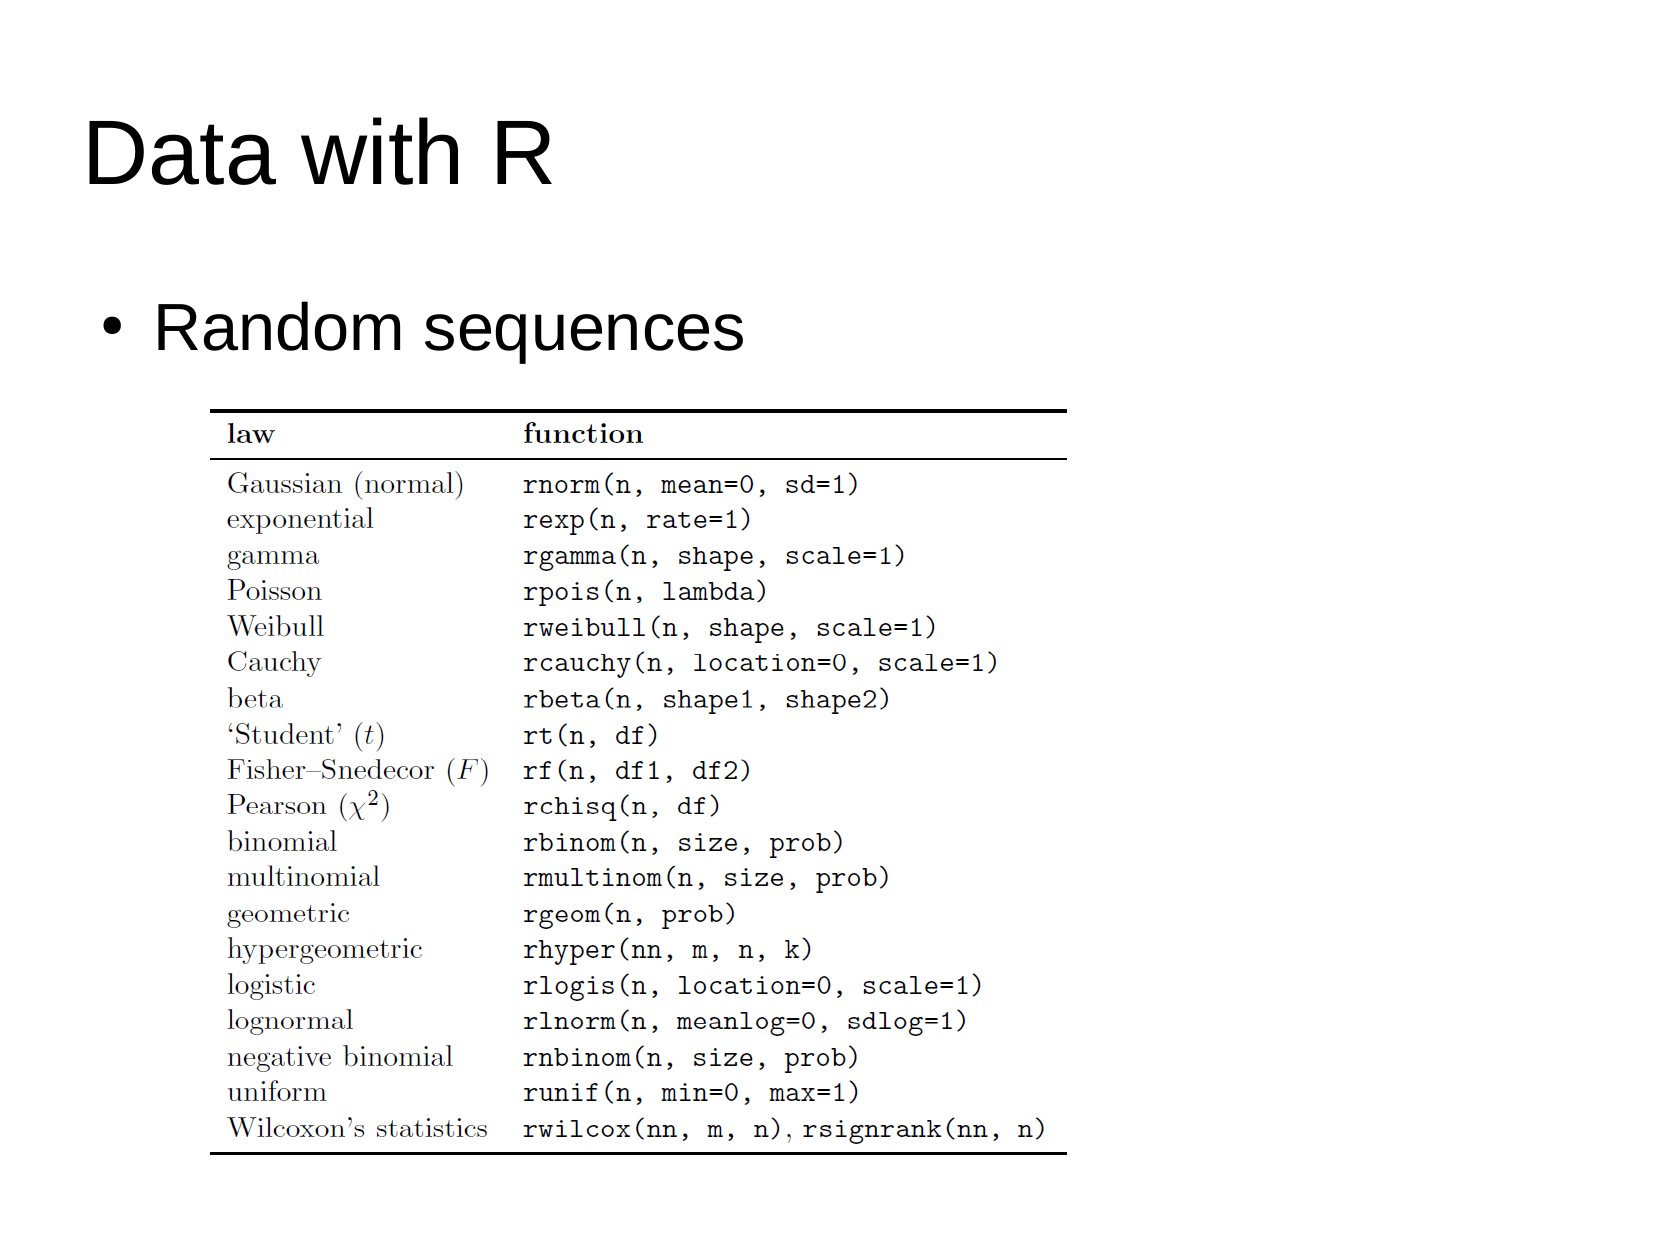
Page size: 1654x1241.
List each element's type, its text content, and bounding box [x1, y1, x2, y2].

list Random sequences [82, 290, 1571, 1109]
picture [198, 392, 1121, 1181]
title Data with R [82, 49, 1571, 257]
